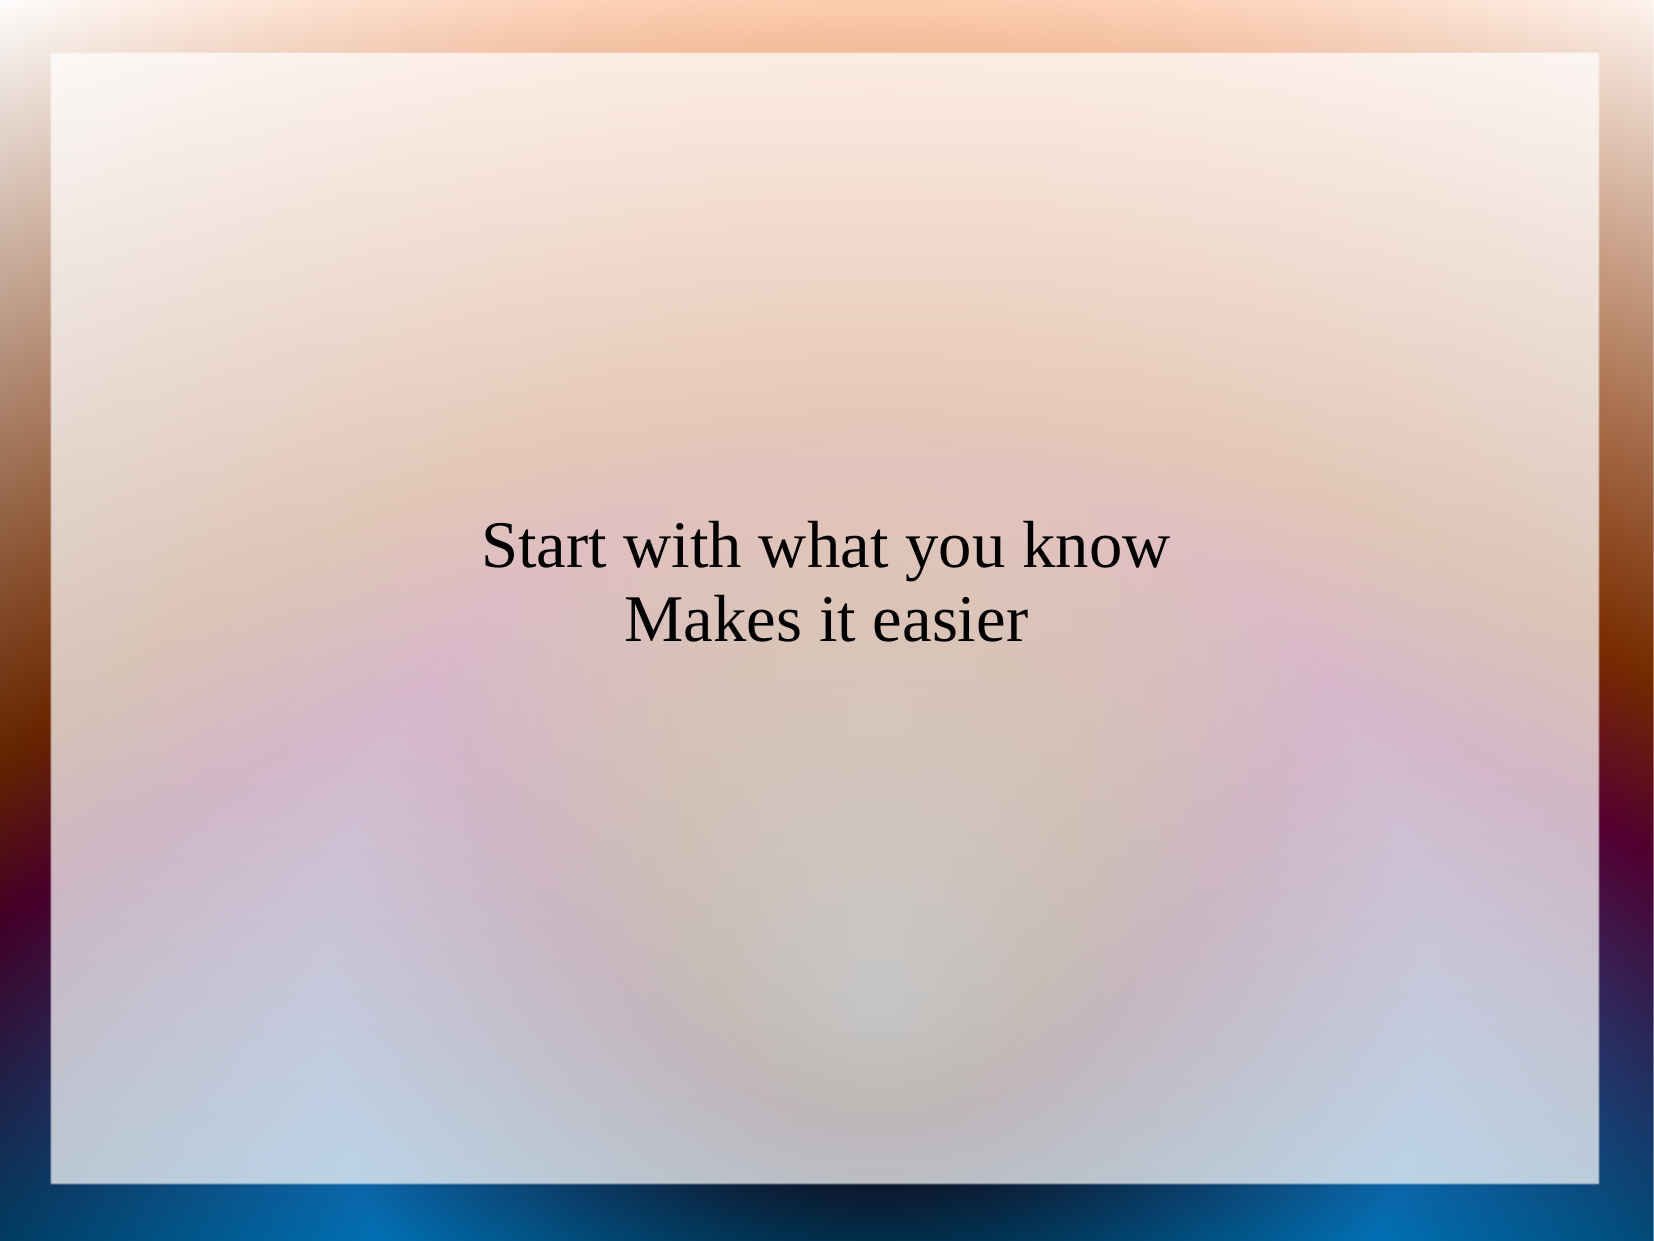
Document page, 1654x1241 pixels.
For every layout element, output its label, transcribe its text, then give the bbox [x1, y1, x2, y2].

subtitle Start with what you know Makes it easier [82, 55, 1571, 1109]
picture [0, 0, 1654, 1241]
